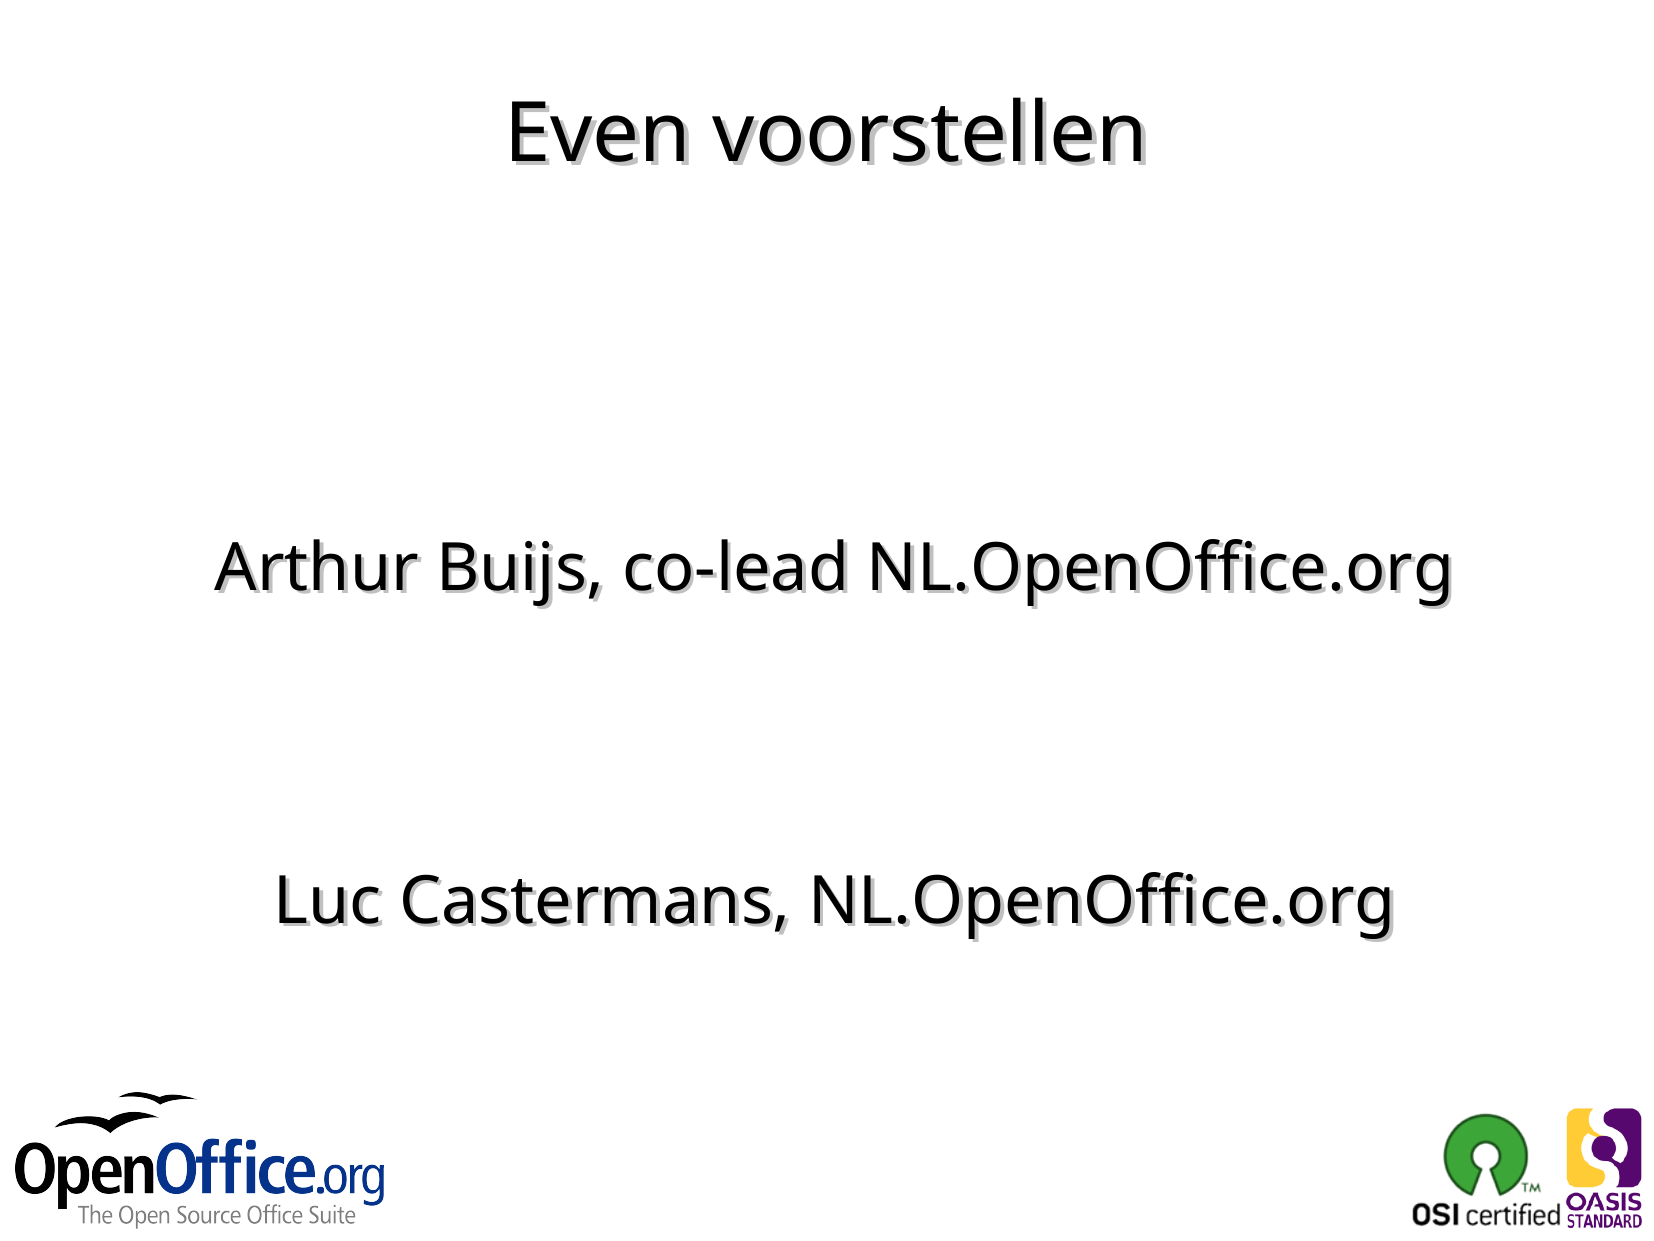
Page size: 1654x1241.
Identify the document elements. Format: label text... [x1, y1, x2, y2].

title Even voorstellen [82, 49, 1571, 207]
list Arthur Buijs, co-lead NL.OpenOffice.org Luc Castermans, NL.OpenOffice.org [82, 295, 1571, 1069]
picture [15, 1092, 384, 1229]
picture [1405, 1102, 1654, 1238]
